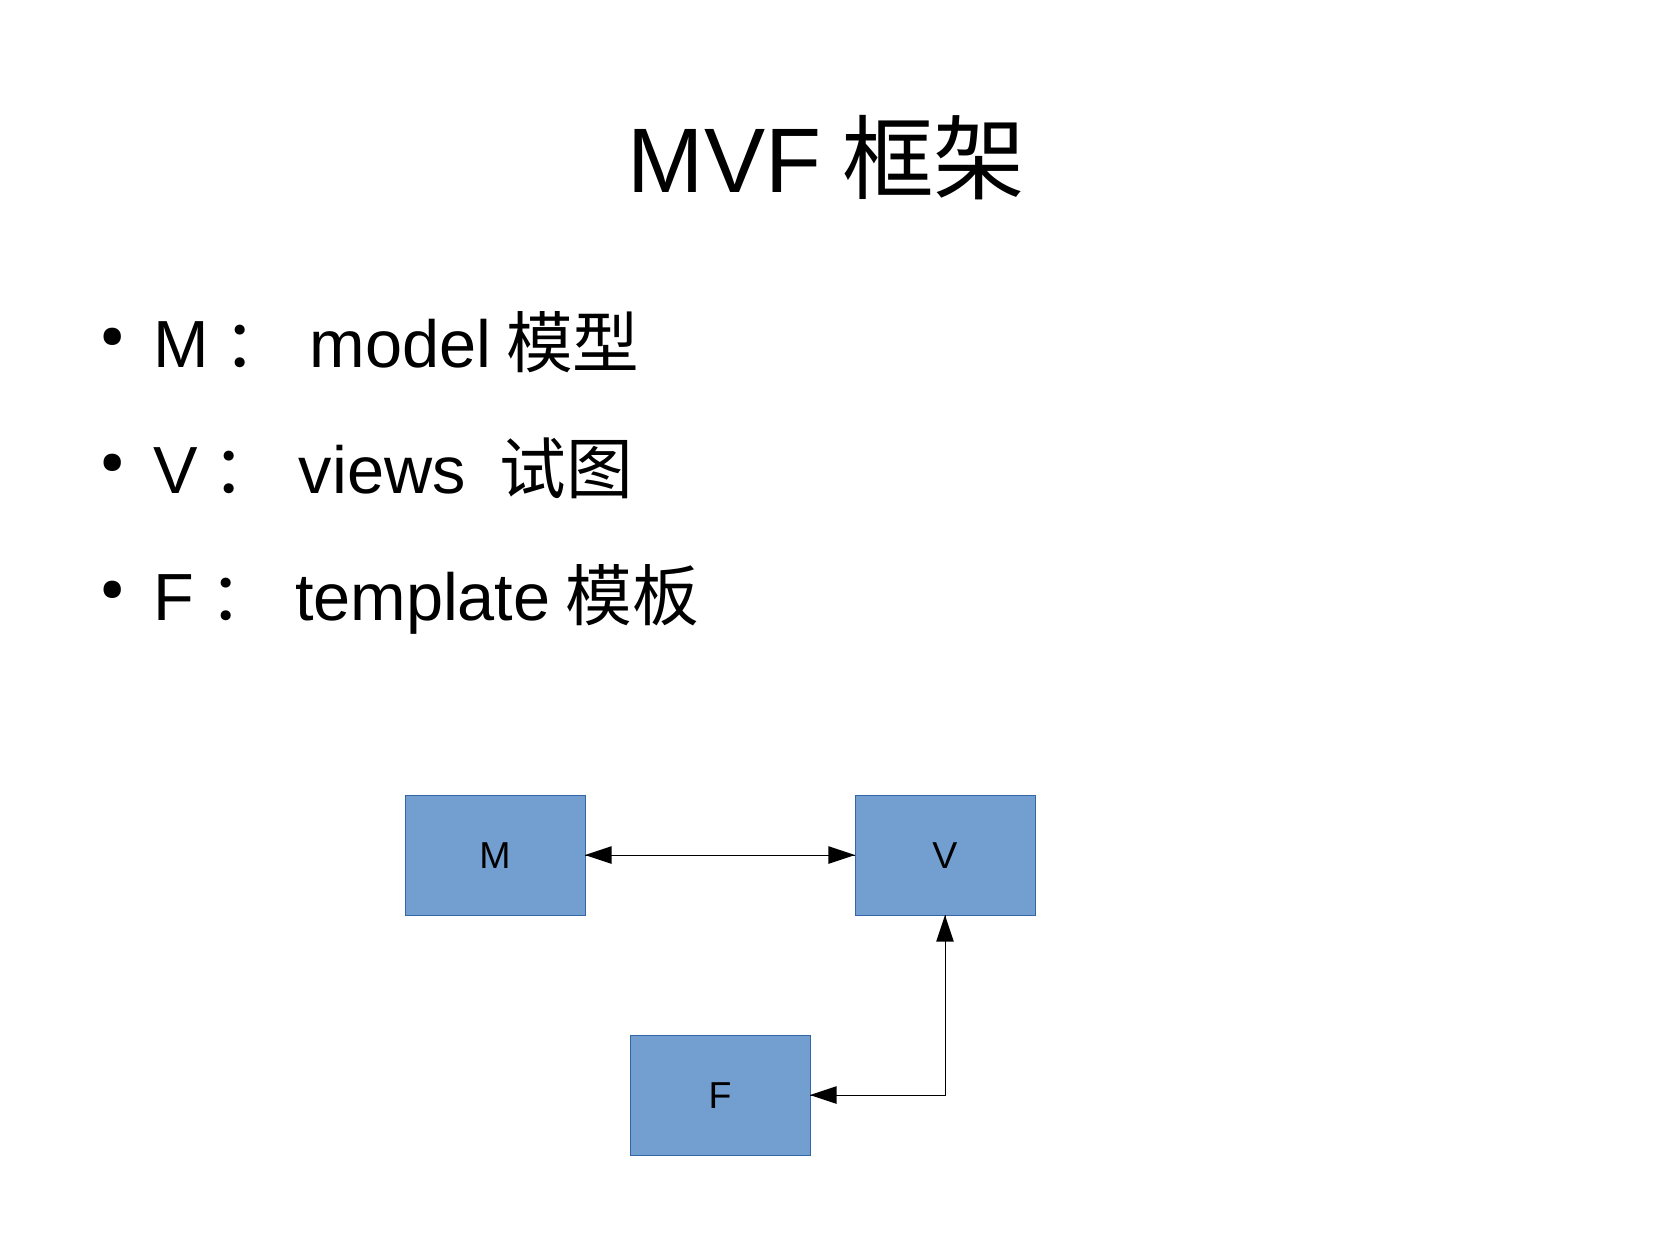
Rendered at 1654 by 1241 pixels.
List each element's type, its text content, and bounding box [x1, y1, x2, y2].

text_box F [630, 1035, 811, 1156]
text_box V [855, 795, 1036, 916]
list M：model模型 V：views 试图 F：template模板 [82, 290, 1571, 1010]
title MVF框架 [82, 49, 1571, 257]
text_box M [405, 795, 586, 916]
